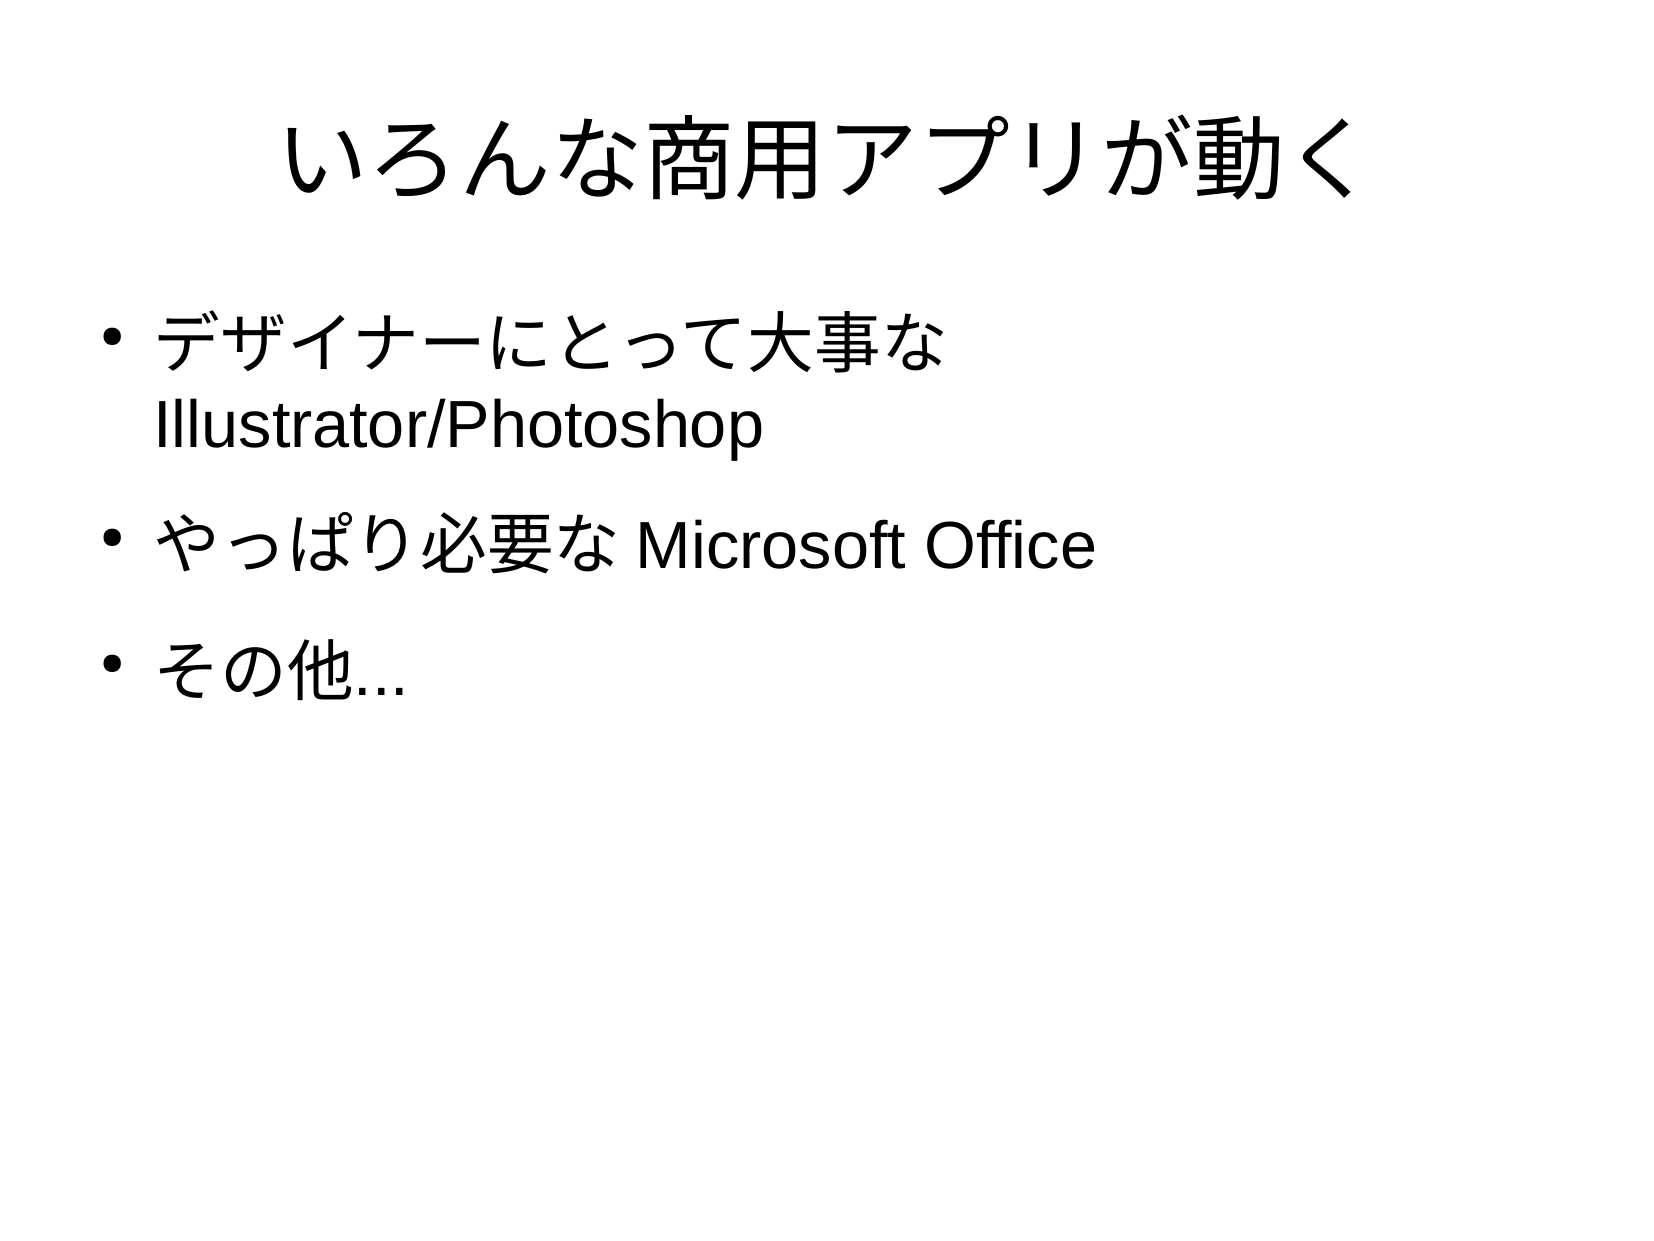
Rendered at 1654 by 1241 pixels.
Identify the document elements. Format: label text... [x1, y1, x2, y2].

title いろんな商用アプリが動く [82, 49, 1571, 257]
list デザイナーにとって大事な Illustrator/Photoshop やっぱり必要な Microsoft Office その他... [82, 290, 1571, 1010]
